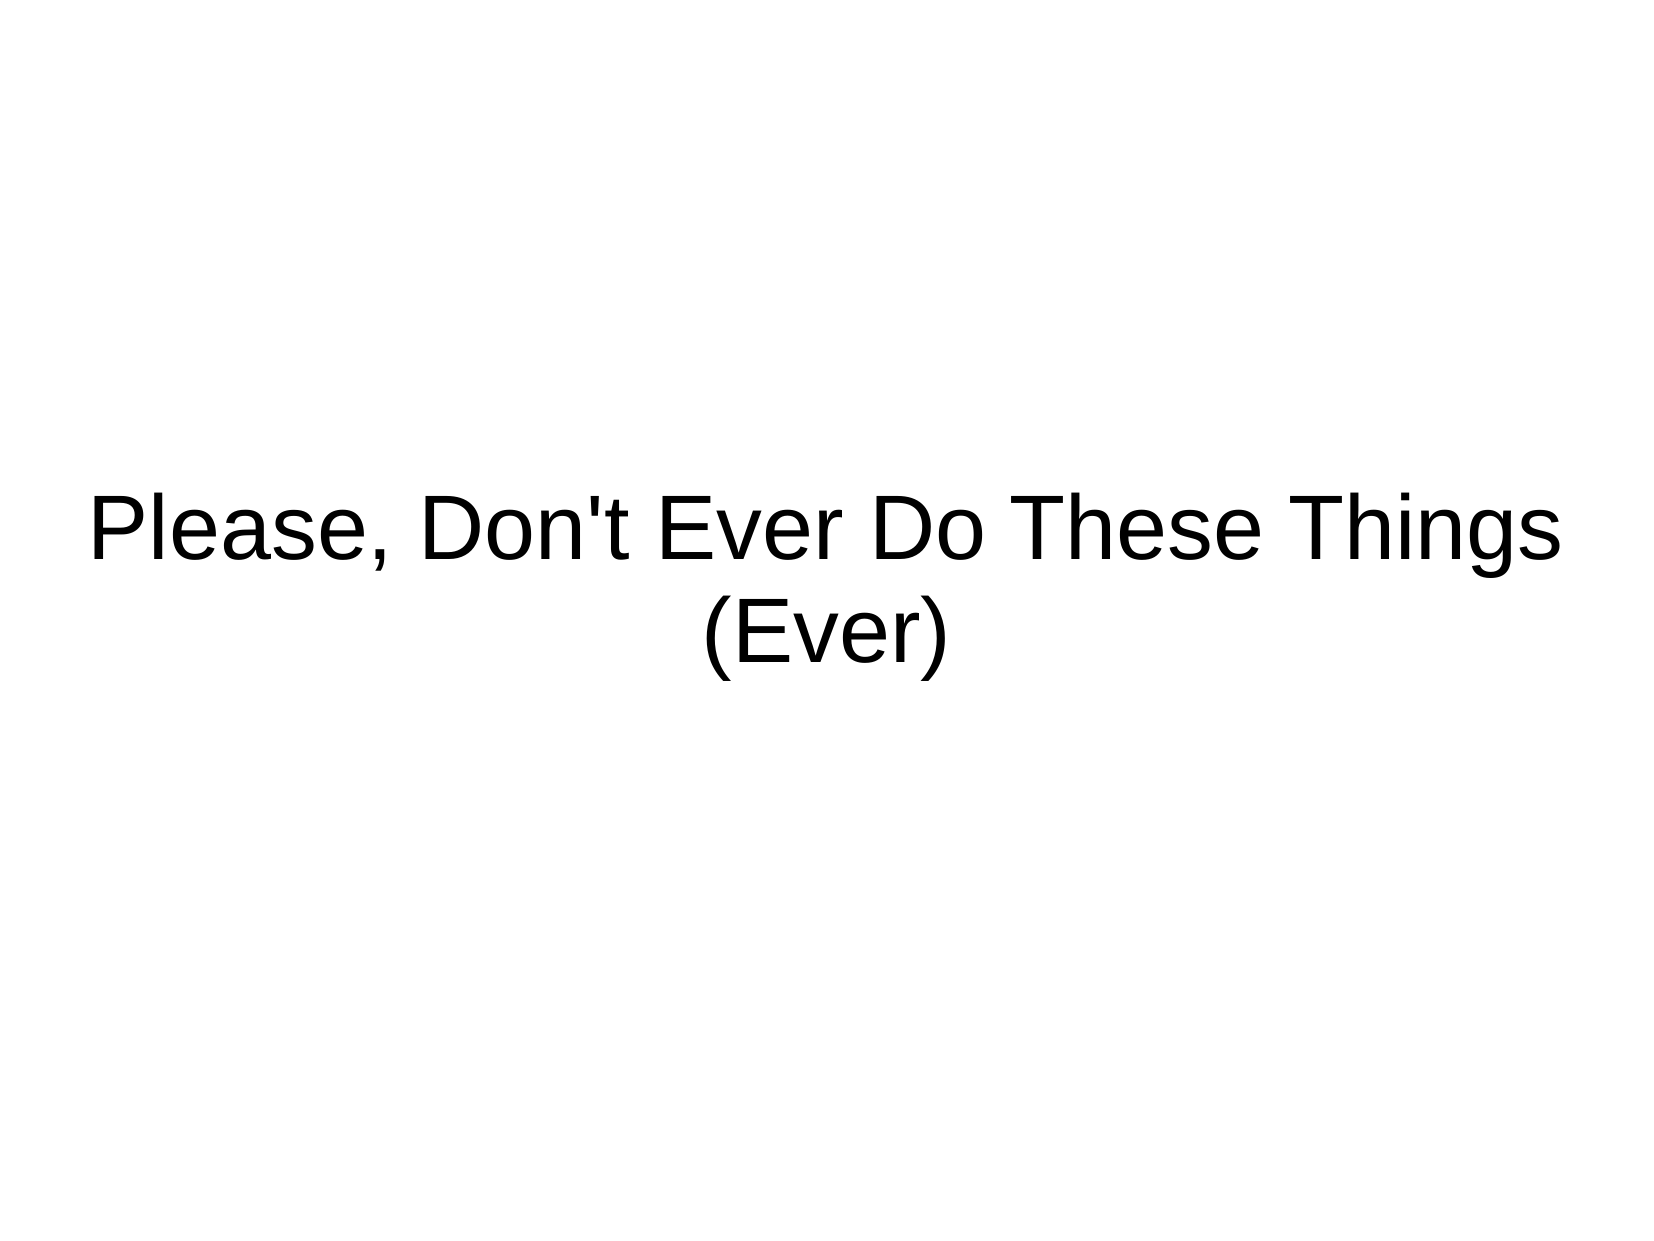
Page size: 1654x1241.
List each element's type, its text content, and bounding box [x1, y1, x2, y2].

subtitle Please, Don't Ever Do These Things (Ever) [82, 49, 1571, 1109]
